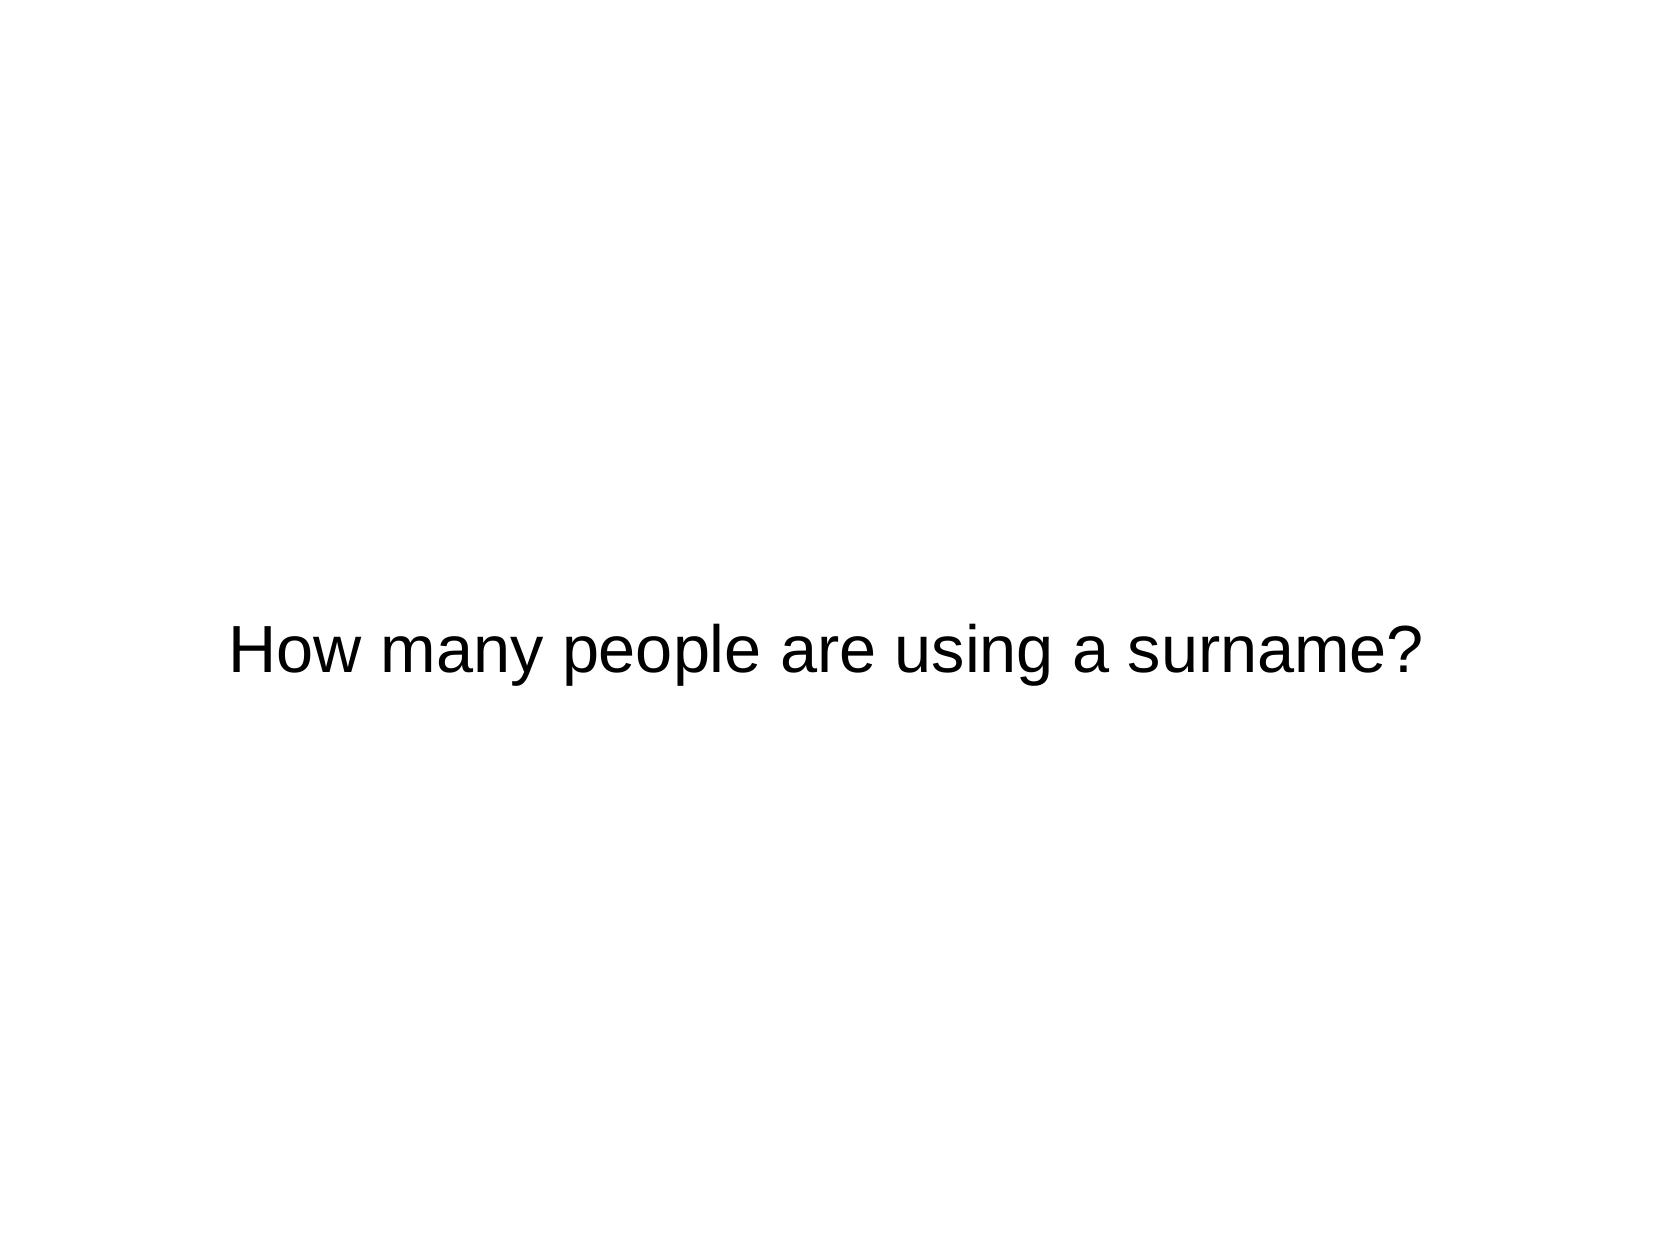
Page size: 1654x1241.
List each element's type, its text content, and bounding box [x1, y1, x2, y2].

subtitle How many people are using a surname? [82, 290, 1571, 1010]
